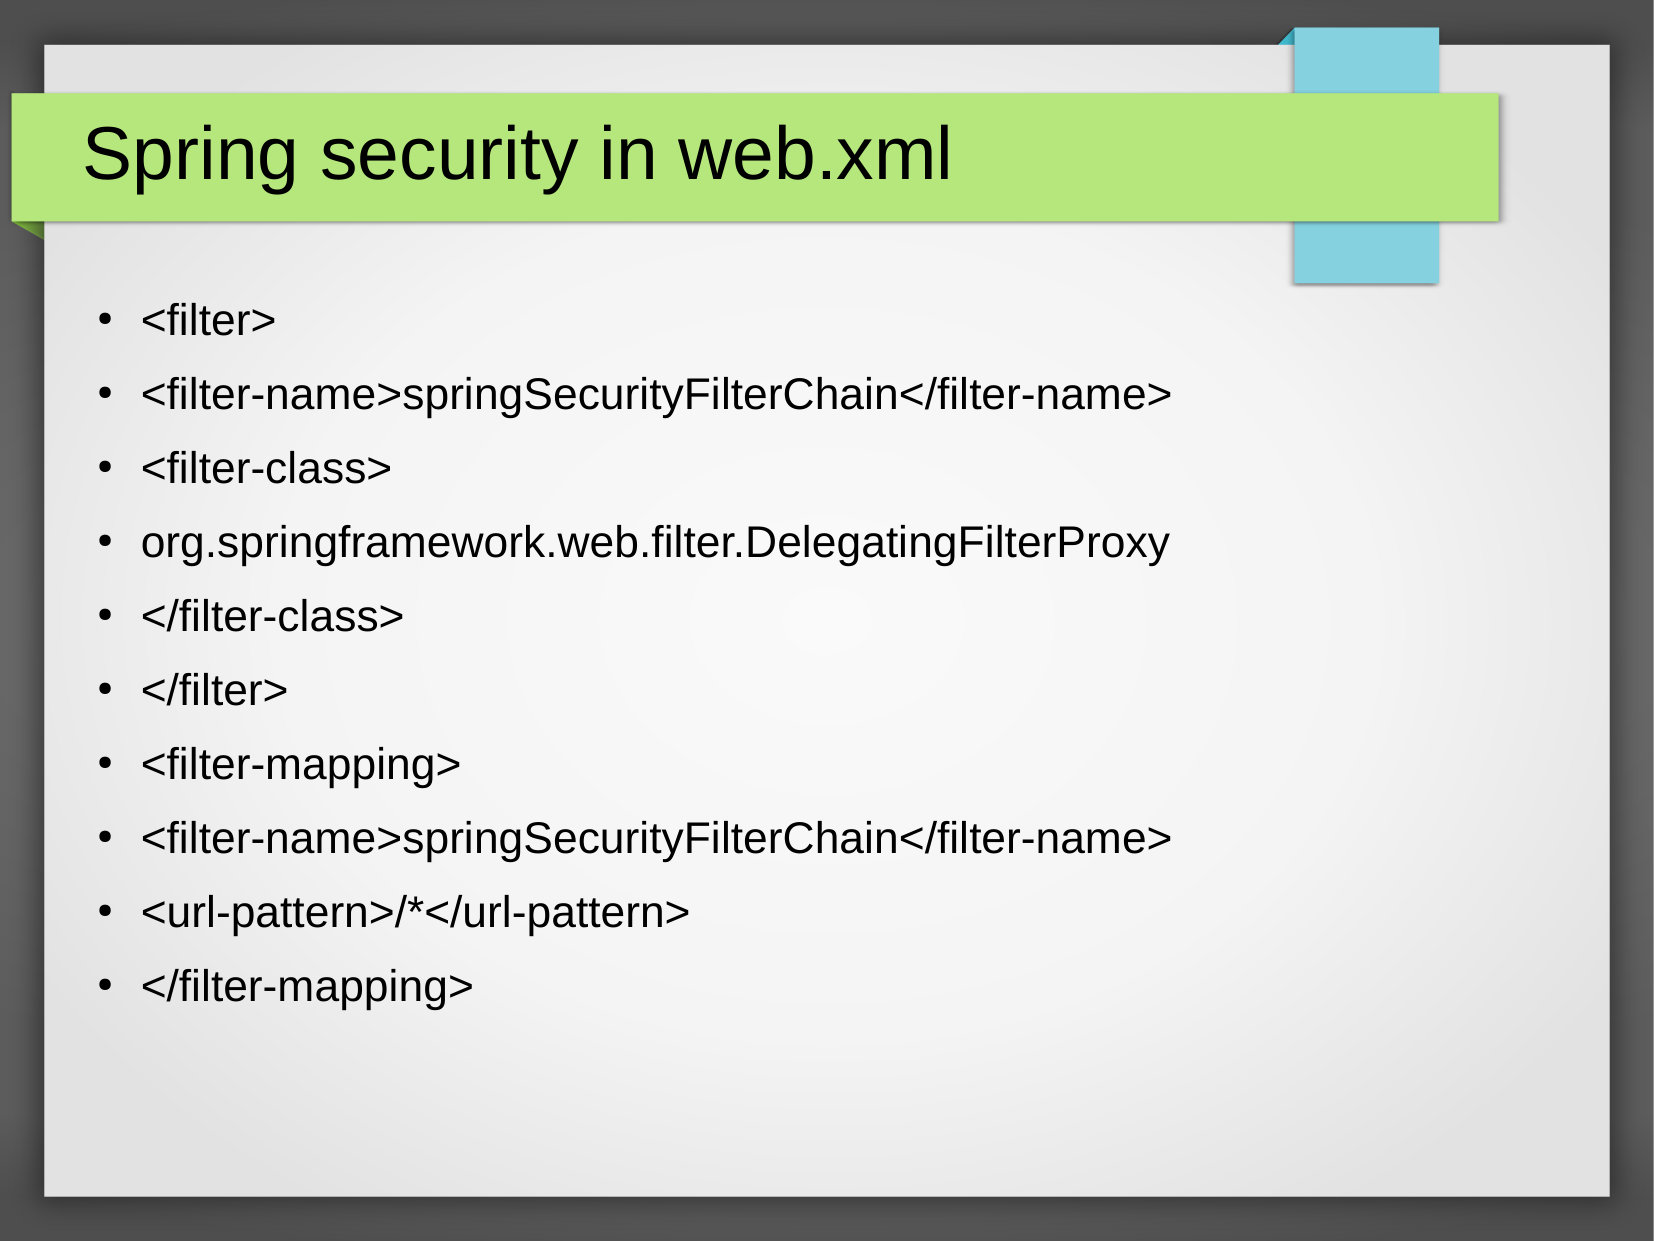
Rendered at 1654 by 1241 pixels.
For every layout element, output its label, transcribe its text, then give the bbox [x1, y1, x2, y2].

picture [0, 0, 1654, 1241]
title Spring security in web.xml [82, 94, 1264, 213]
list <filter> <filter-name>springSecurityFilterChain</filter-name> <filter-class> org.springframework.web.filter.DelegatingFilterProxy </filter-class> </filter> <filter-mapping> <filter-name>springSecurityFilterChain</filter-name> <url-pattern>/*</url-pattern> </filter-mapping> [82, 295, 1571, 1015]
